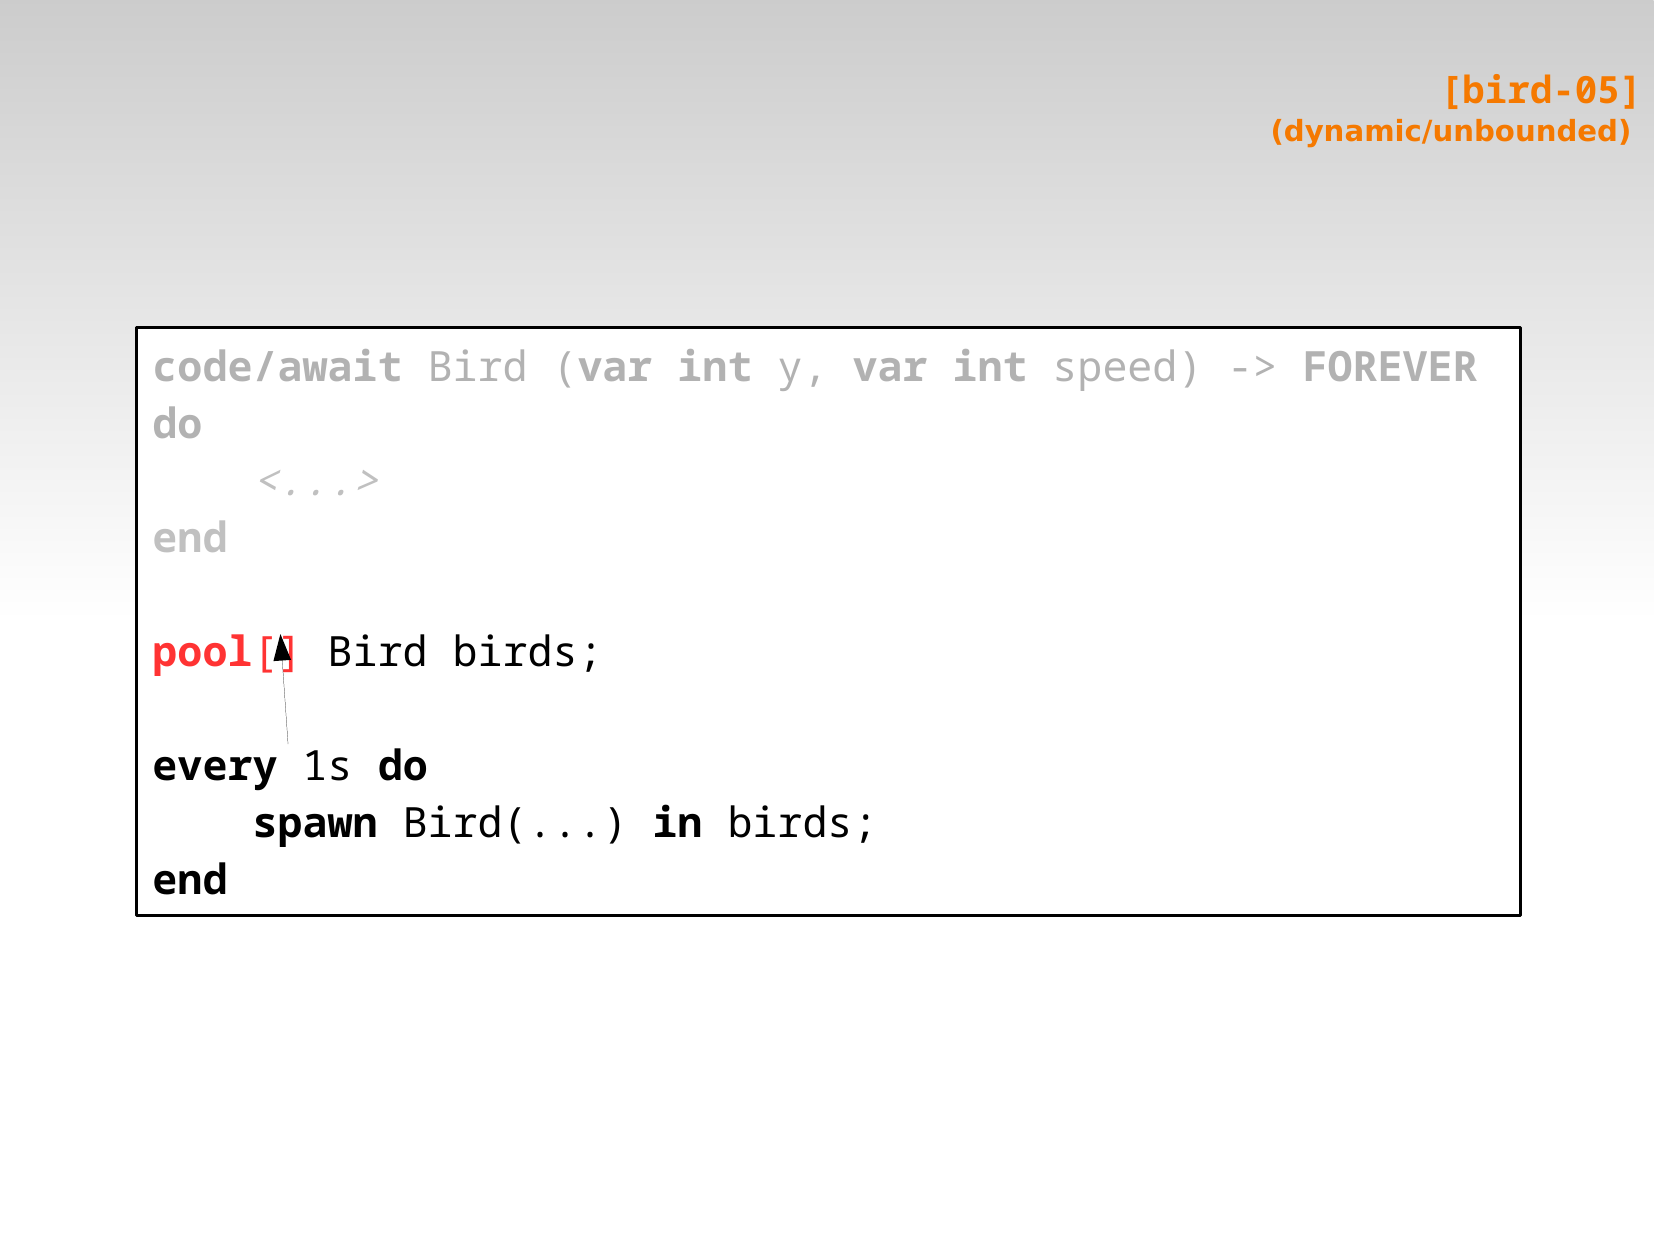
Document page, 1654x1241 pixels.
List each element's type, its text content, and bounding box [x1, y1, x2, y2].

title [bird-05] (dynamic/unbounded) [154, 2, 1643, 210]
text_box code/await Bird (var int y, var int speed) -> FOREVER do <...> end pool[] Bird birds; every 1s do spawn Bird(...) in birds; end [136, 327, 1521, 845]
